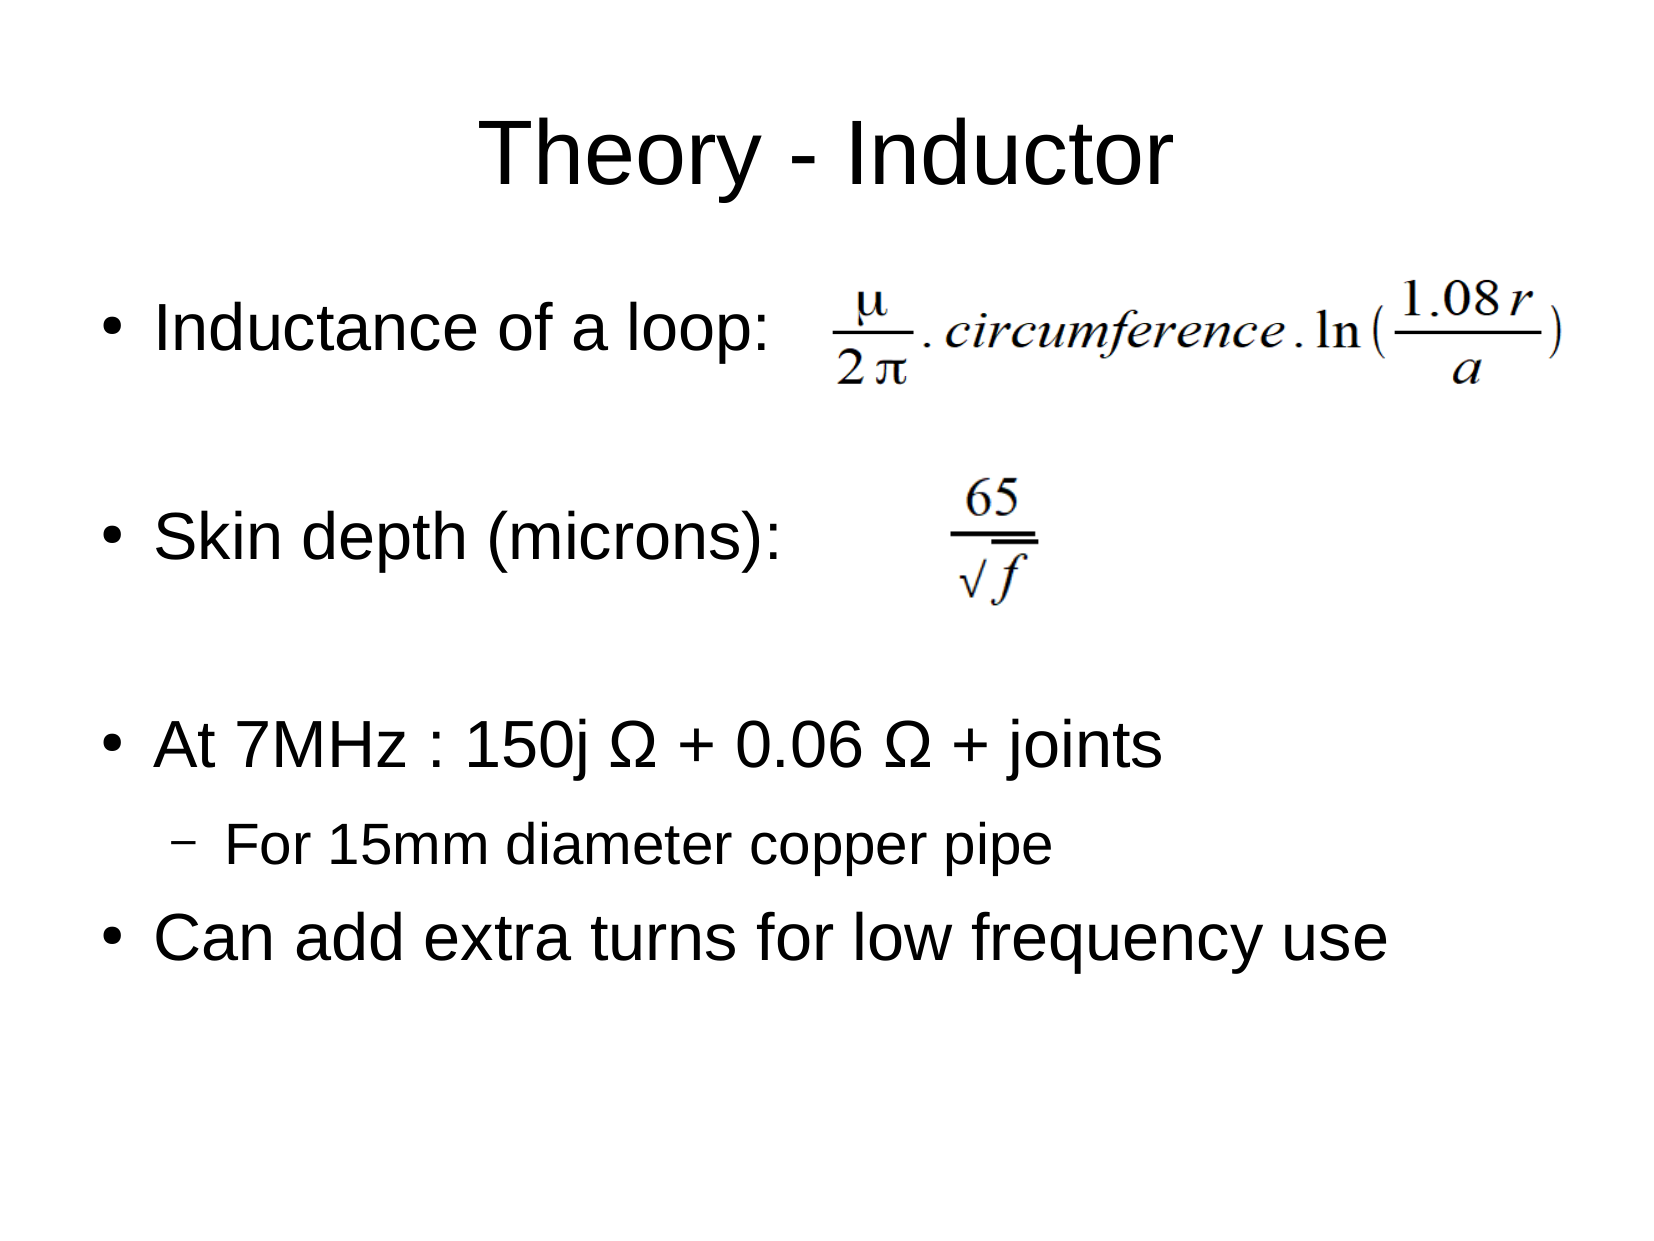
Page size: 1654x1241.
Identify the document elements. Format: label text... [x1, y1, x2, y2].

list Inductance of a loop: Skin depth (microns): At 7MHz : 150j Ω + 0.06 Ω + joints For 15mm diameter copper pipe Can add extra turns for low frequency use [82, 290, 1571, 1010]
title Theory - Inductor [82, 49, 1571, 257]
picture [874, 461, 1106, 626]
picture [803, 259, 1595, 428]
